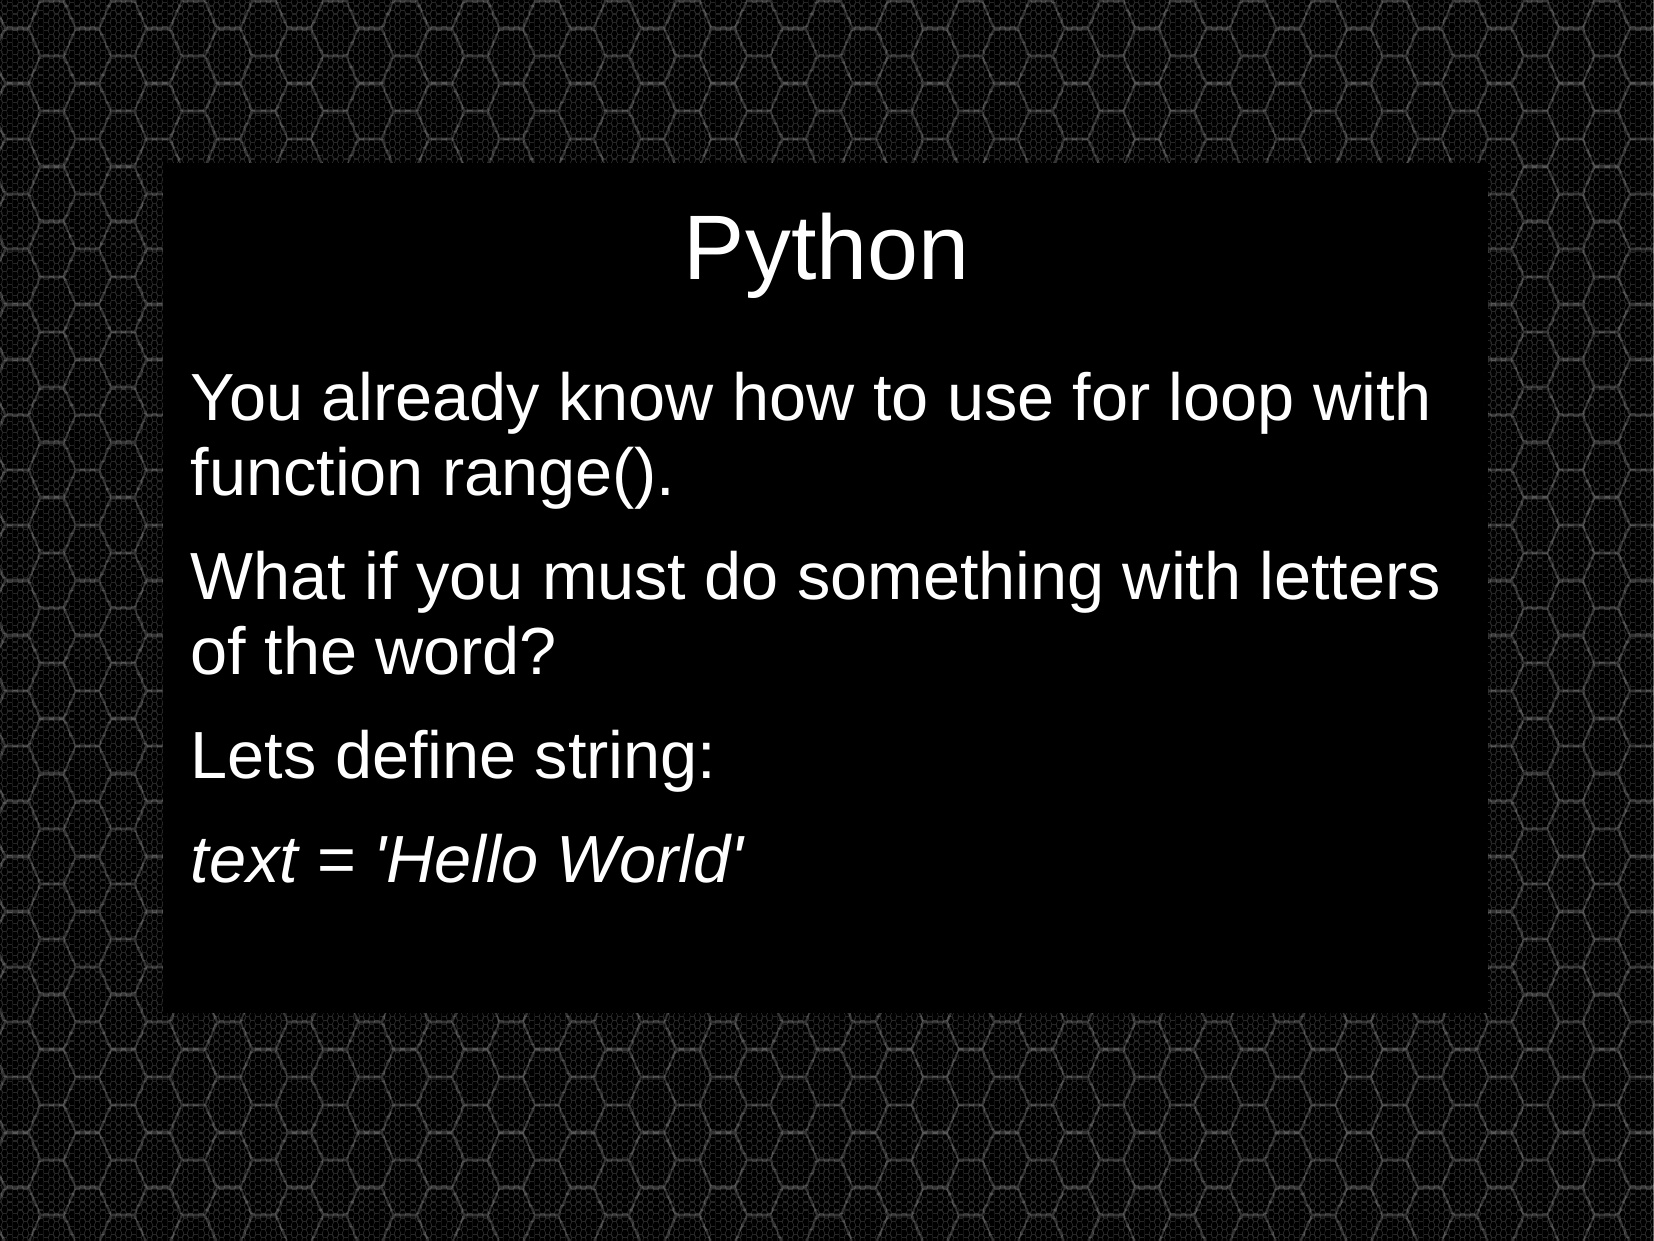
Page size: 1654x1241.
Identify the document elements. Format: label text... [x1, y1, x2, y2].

title Python [82, 165, 1571, 331]
picture [0, 0, 1654, 1241]
list You already know how to use for loop with function range(). What if you must do something with letters of the word? Lets define string: text = 'Hello World' [120, 360, 1501, 1010]
